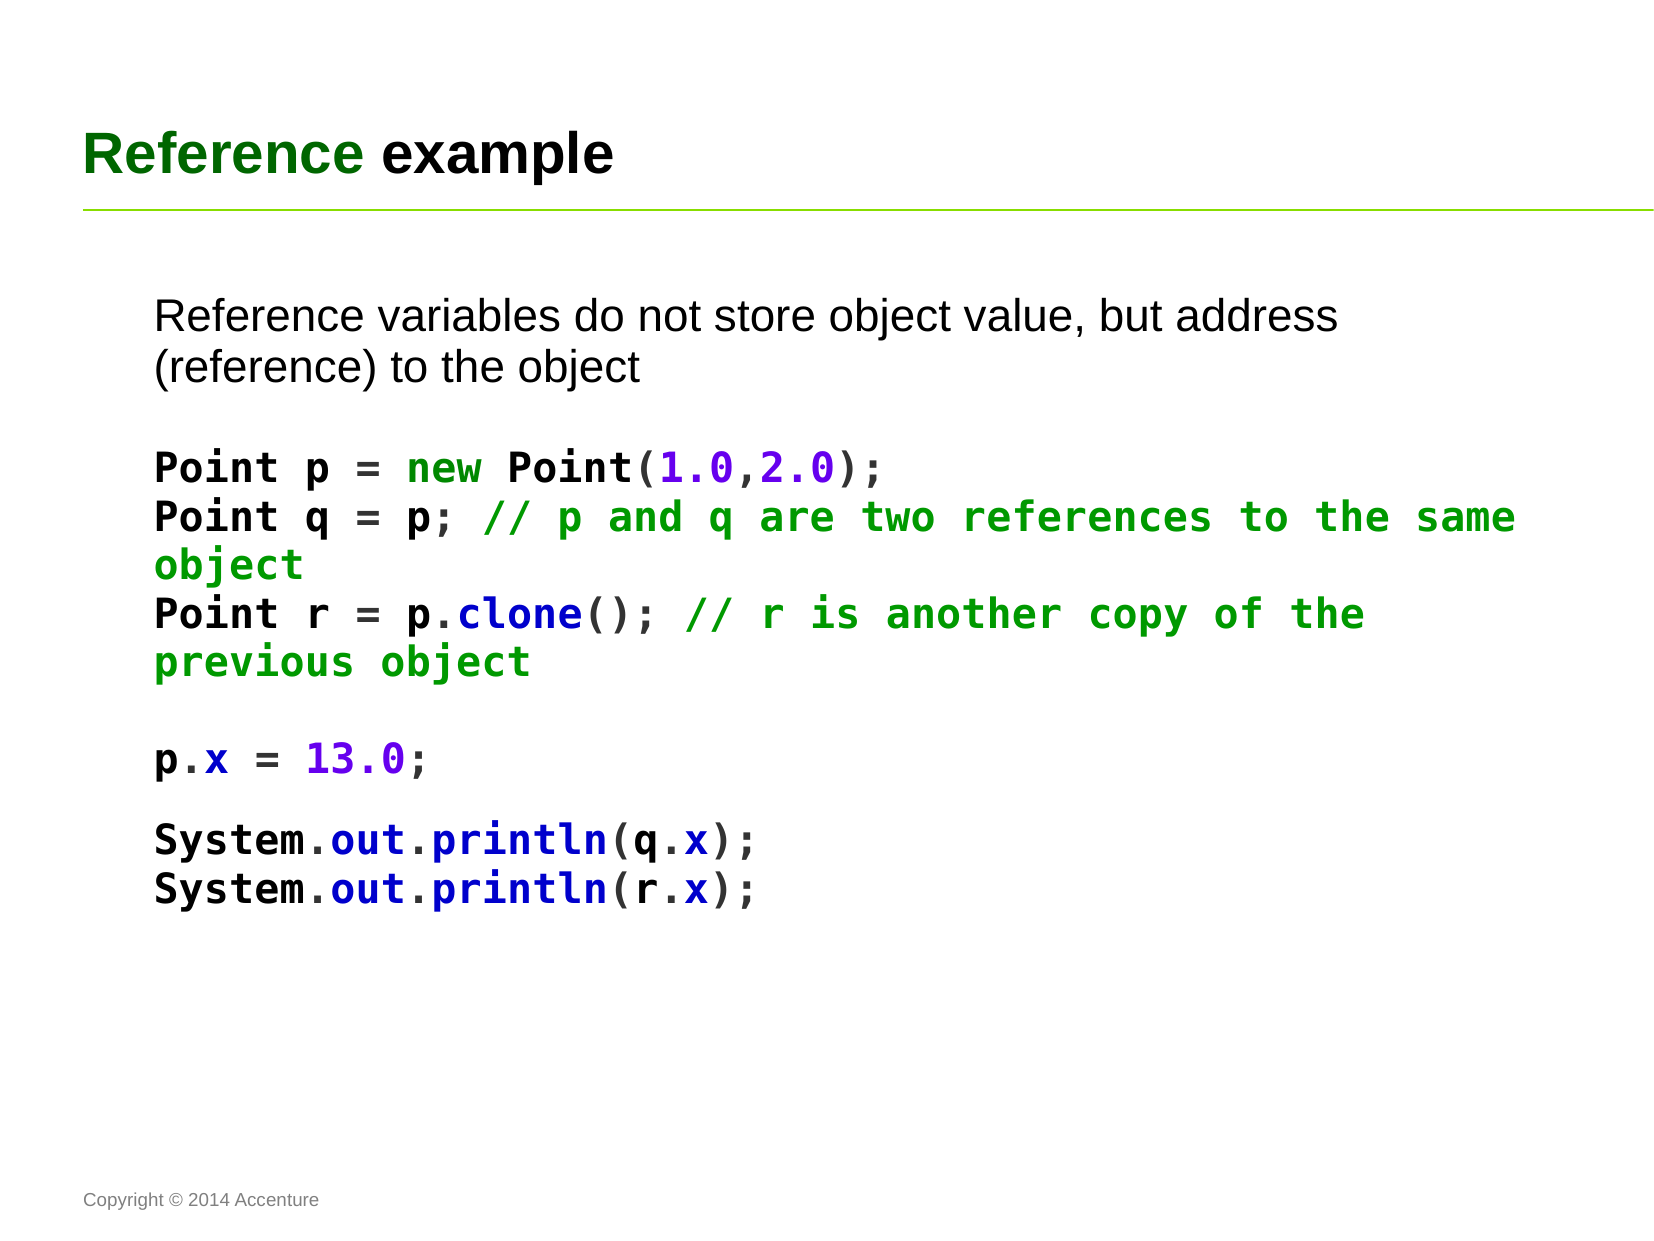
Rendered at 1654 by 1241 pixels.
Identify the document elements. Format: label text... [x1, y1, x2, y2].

title Reference example [82, 49, 1571, 257]
list Reference variables do not store object value, but address (reference) to the object Point p = new Point(1.0,2.0); Point q = p; // p and q are two references to the same object Point r = p.clone(); // r is another copy of the previous object p.x = 13.0; System.out.println(q.x); System.out.println(r.x); [82, 290, 1538, 1182]
